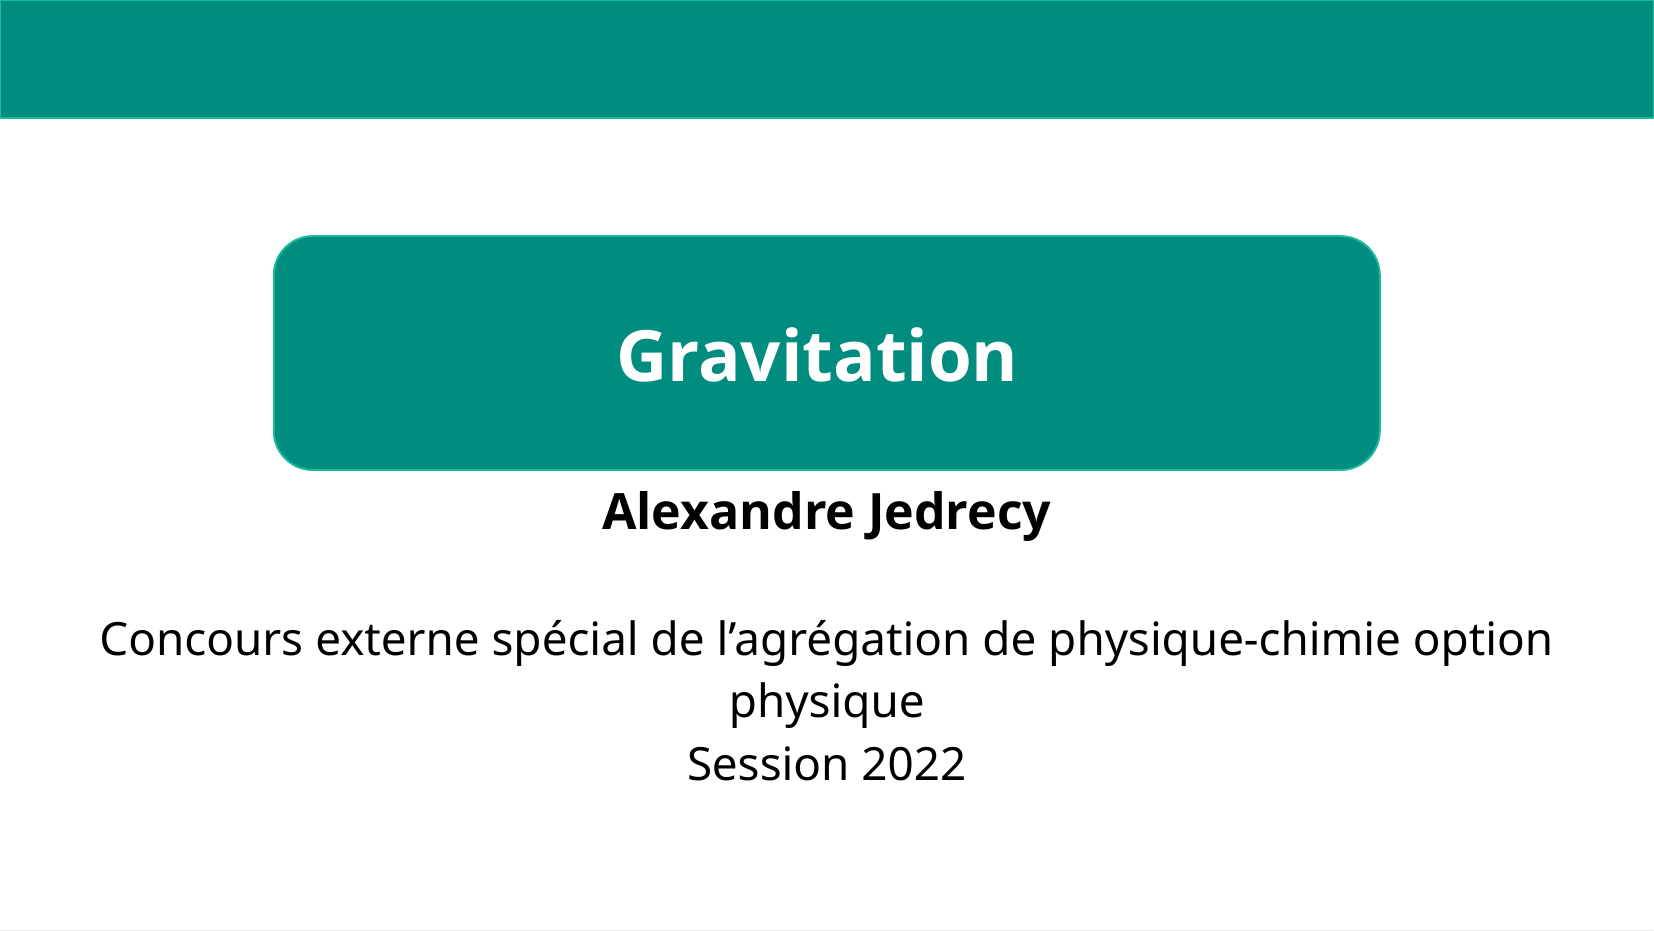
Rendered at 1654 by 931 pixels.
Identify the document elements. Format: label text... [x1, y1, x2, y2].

text_box [273, 254, 284, 454]
text_box [1369, 253, 1380, 453]
title Gravitation [284, 238, 1369, 470]
subtitle Alexandre Jedrecy Concours externe spécial de l’agrégation de physique-chimie option physique Session 2022 [59, 501, 1595, 768]
